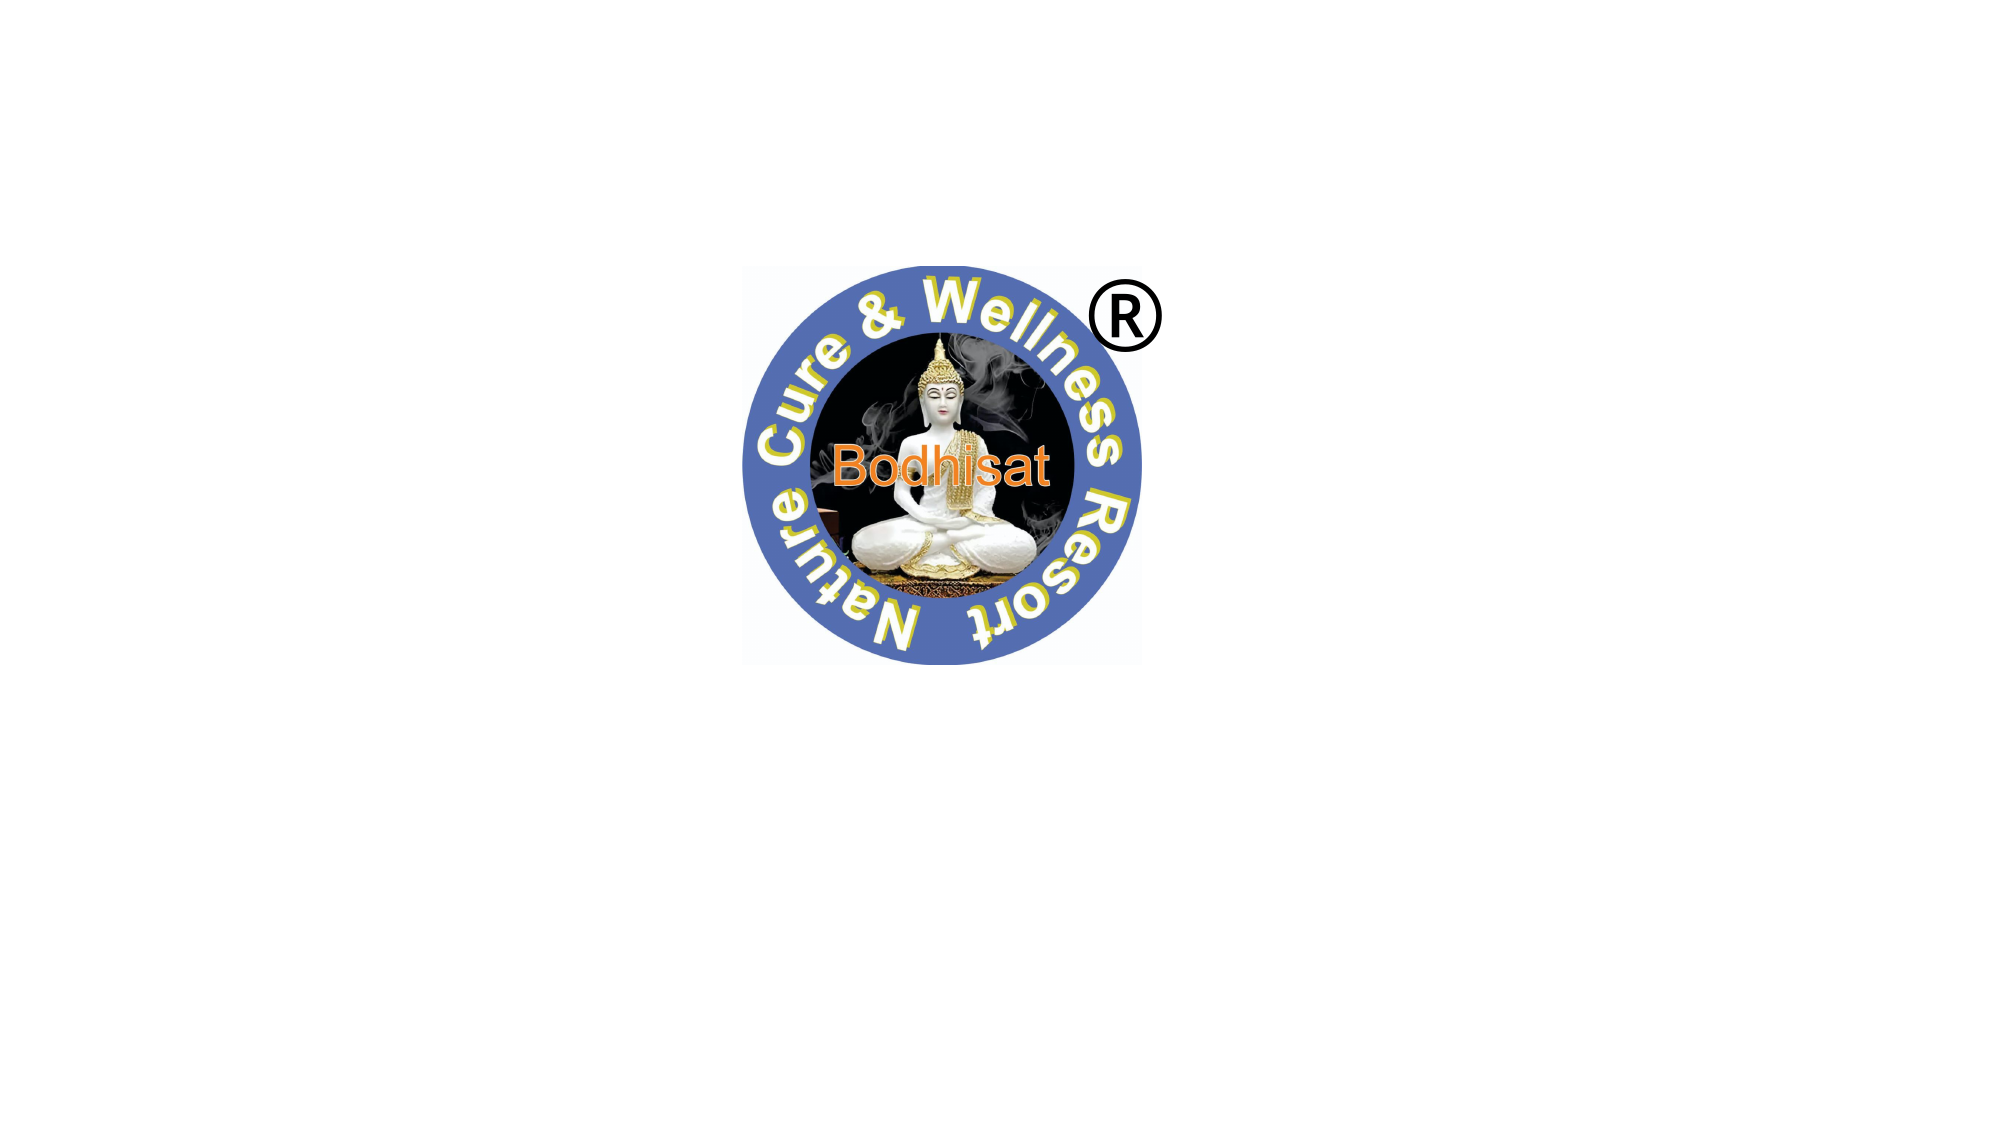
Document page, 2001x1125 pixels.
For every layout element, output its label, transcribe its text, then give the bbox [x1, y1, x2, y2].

picture [742, 266, 1142, 665]
text_box ® [1069, 245, 1159, 427]
